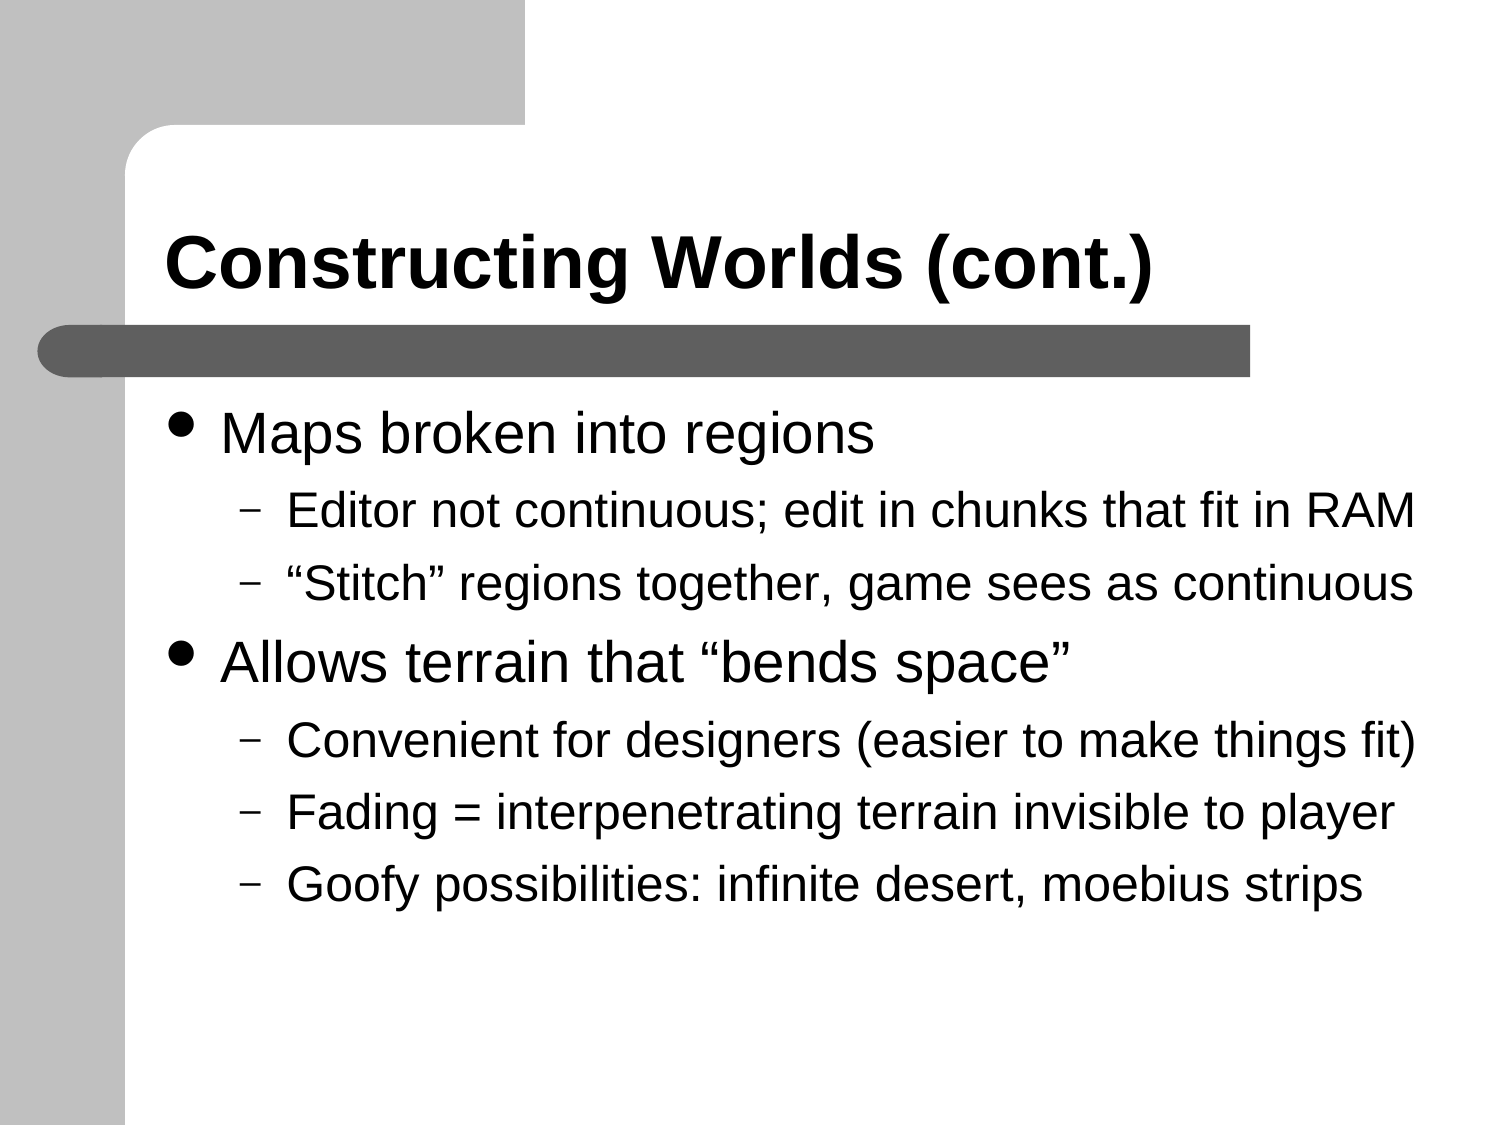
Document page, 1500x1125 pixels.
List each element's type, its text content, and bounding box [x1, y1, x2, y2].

title Constructing Worlds (cont.) [149, 124, 1463, 313]
list Maps broken into regions Editor not continuous; edit in chunks that fit in RAM “Stitch” regions together, game sees as continuous Allows terrain that “bends space” Convenient for designers (easier to make things fit) Fading = interpenetrating terrain invisible to player Goofy possibilities: infinite desert, moebius strips [149, 387, 1463, 1000]
